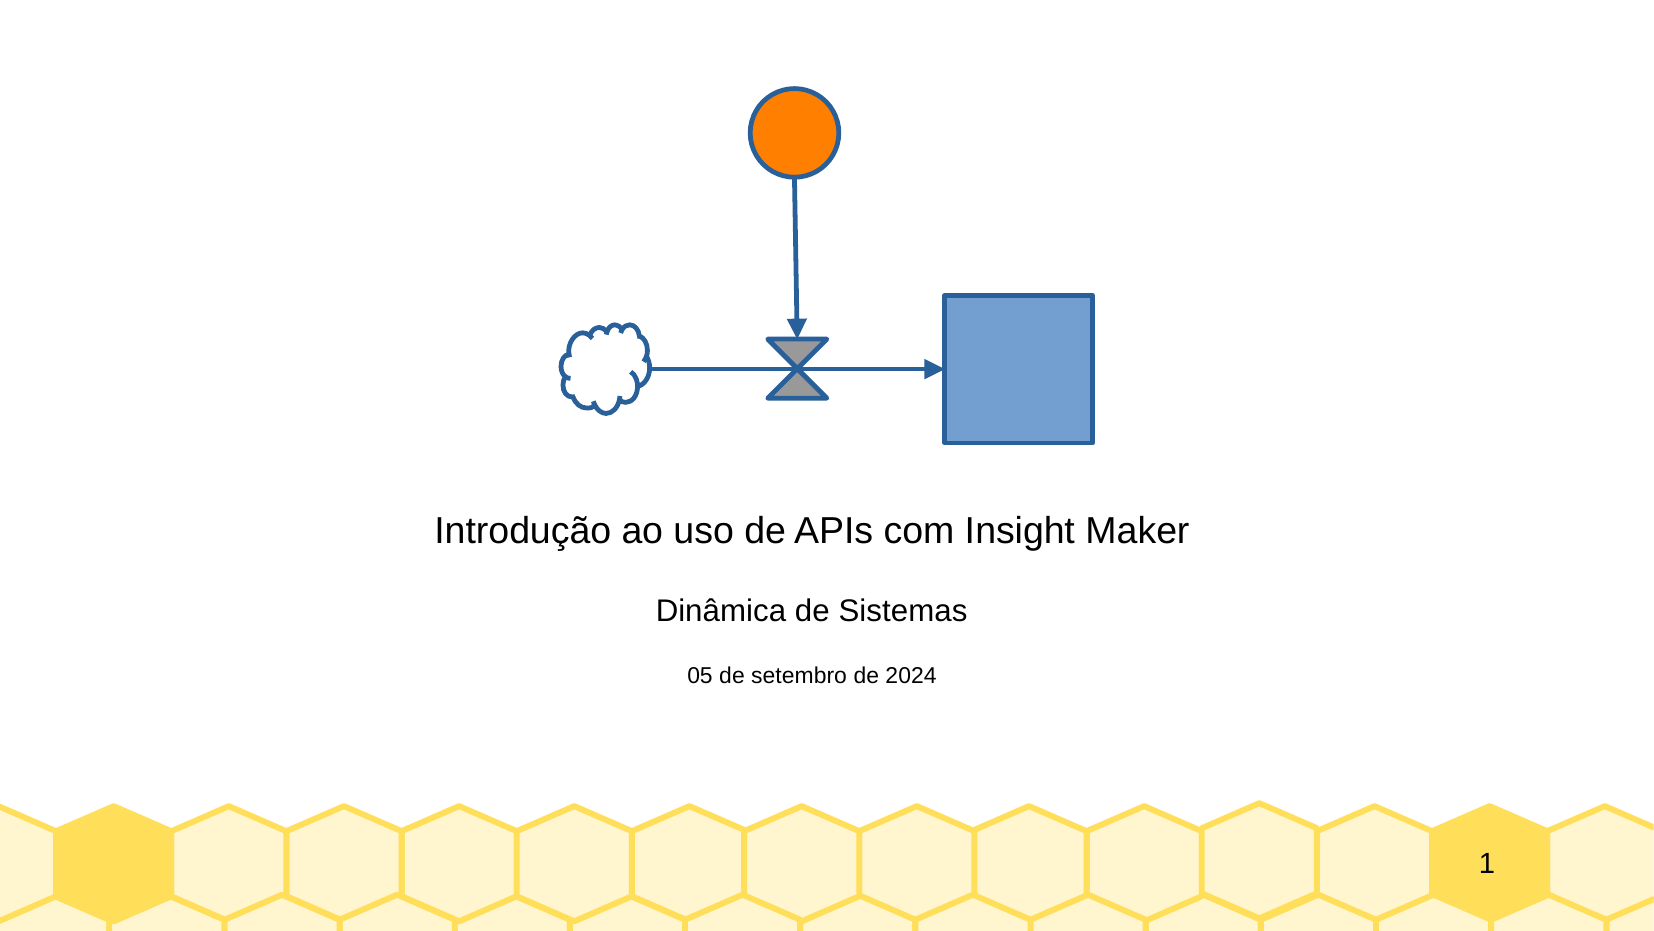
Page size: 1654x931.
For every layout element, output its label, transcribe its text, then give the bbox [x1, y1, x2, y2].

text_box [944, 295, 1093, 443]
text_box [561, 324, 650, 414]
text_box [750, 88, 839, 178]
text_box Introdução ao uso de APIs com Insight Maker Dinâmica de Sistemas 05 de setembro de 2024 [324, 501, 1300, 696]
text_box [767, 339, 827, 399]
